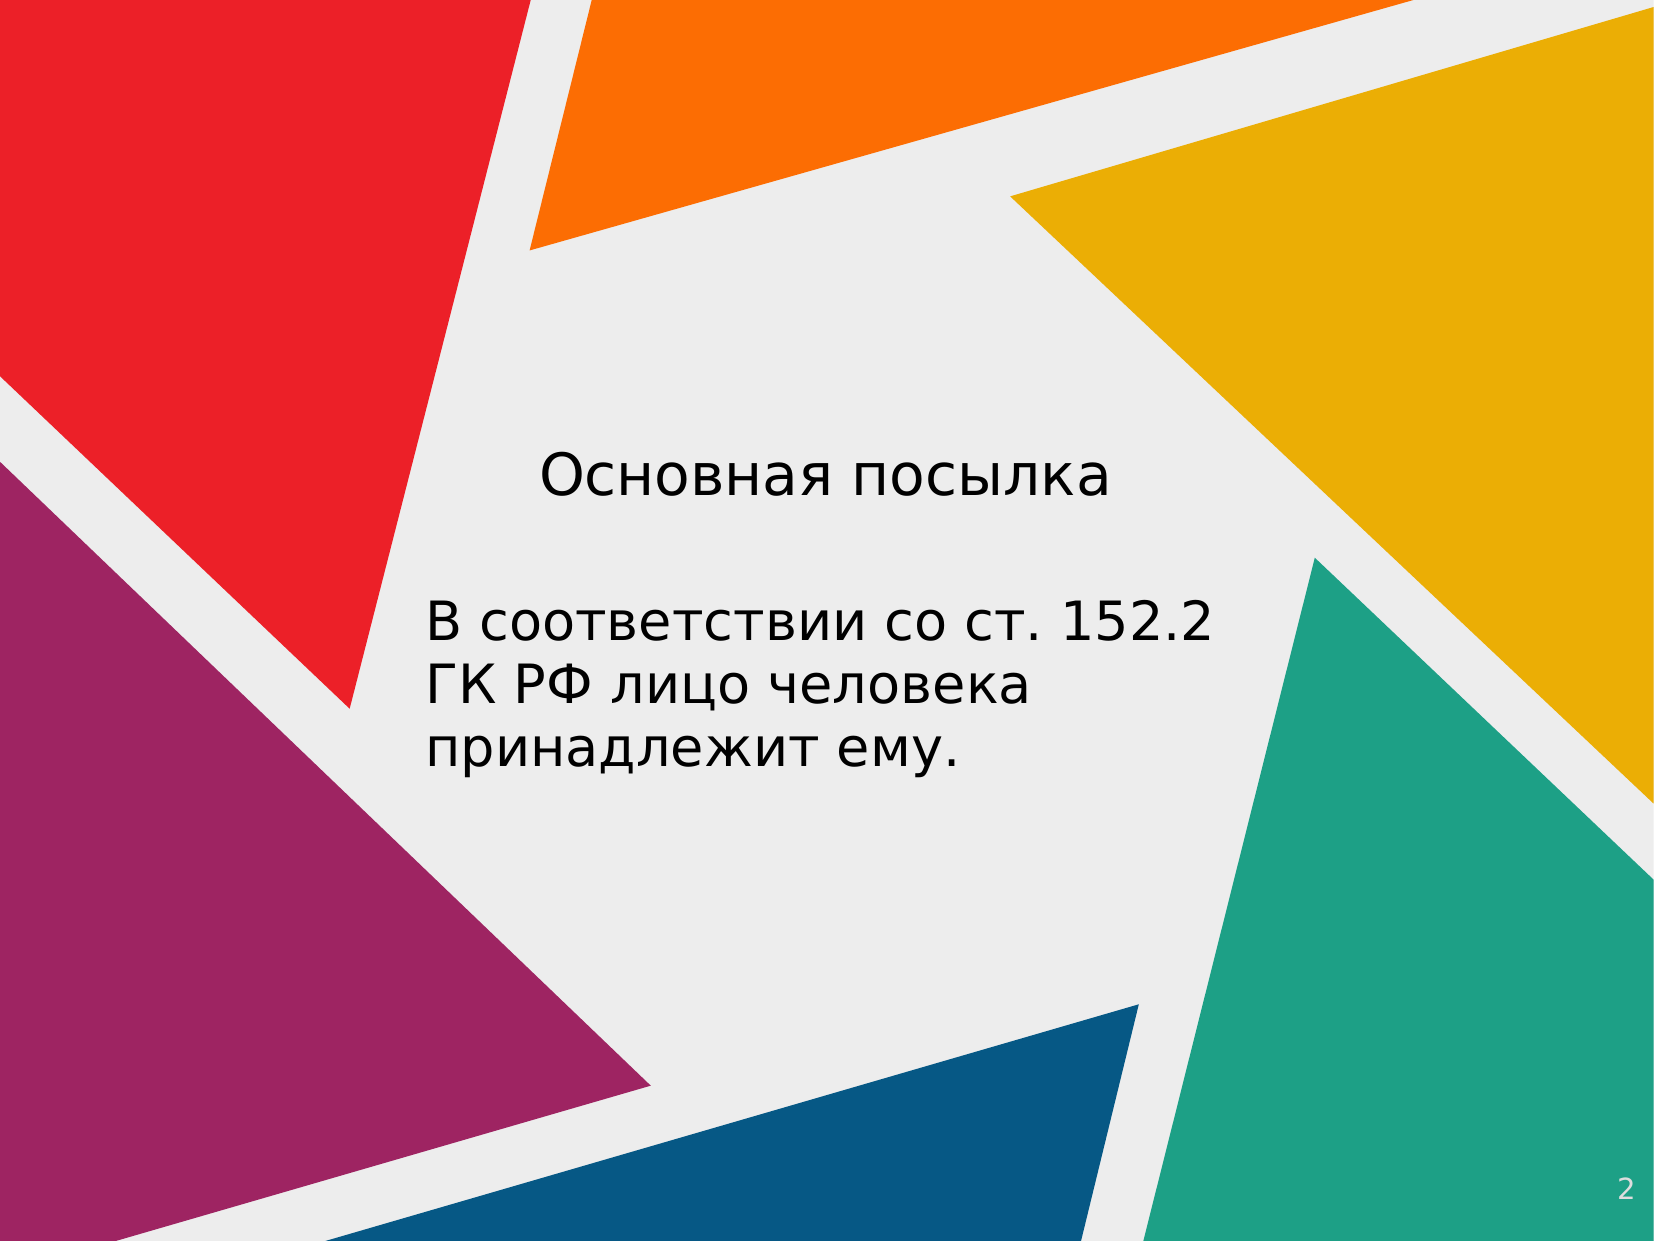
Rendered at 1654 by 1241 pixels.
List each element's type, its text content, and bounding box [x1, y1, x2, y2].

list В соответствии со ст. 152.2 ГК РФ лицо человека принадлежит ему. [354, 590, 1241, 1148]
title Основная посылка [467, 371, 1185, 579]
